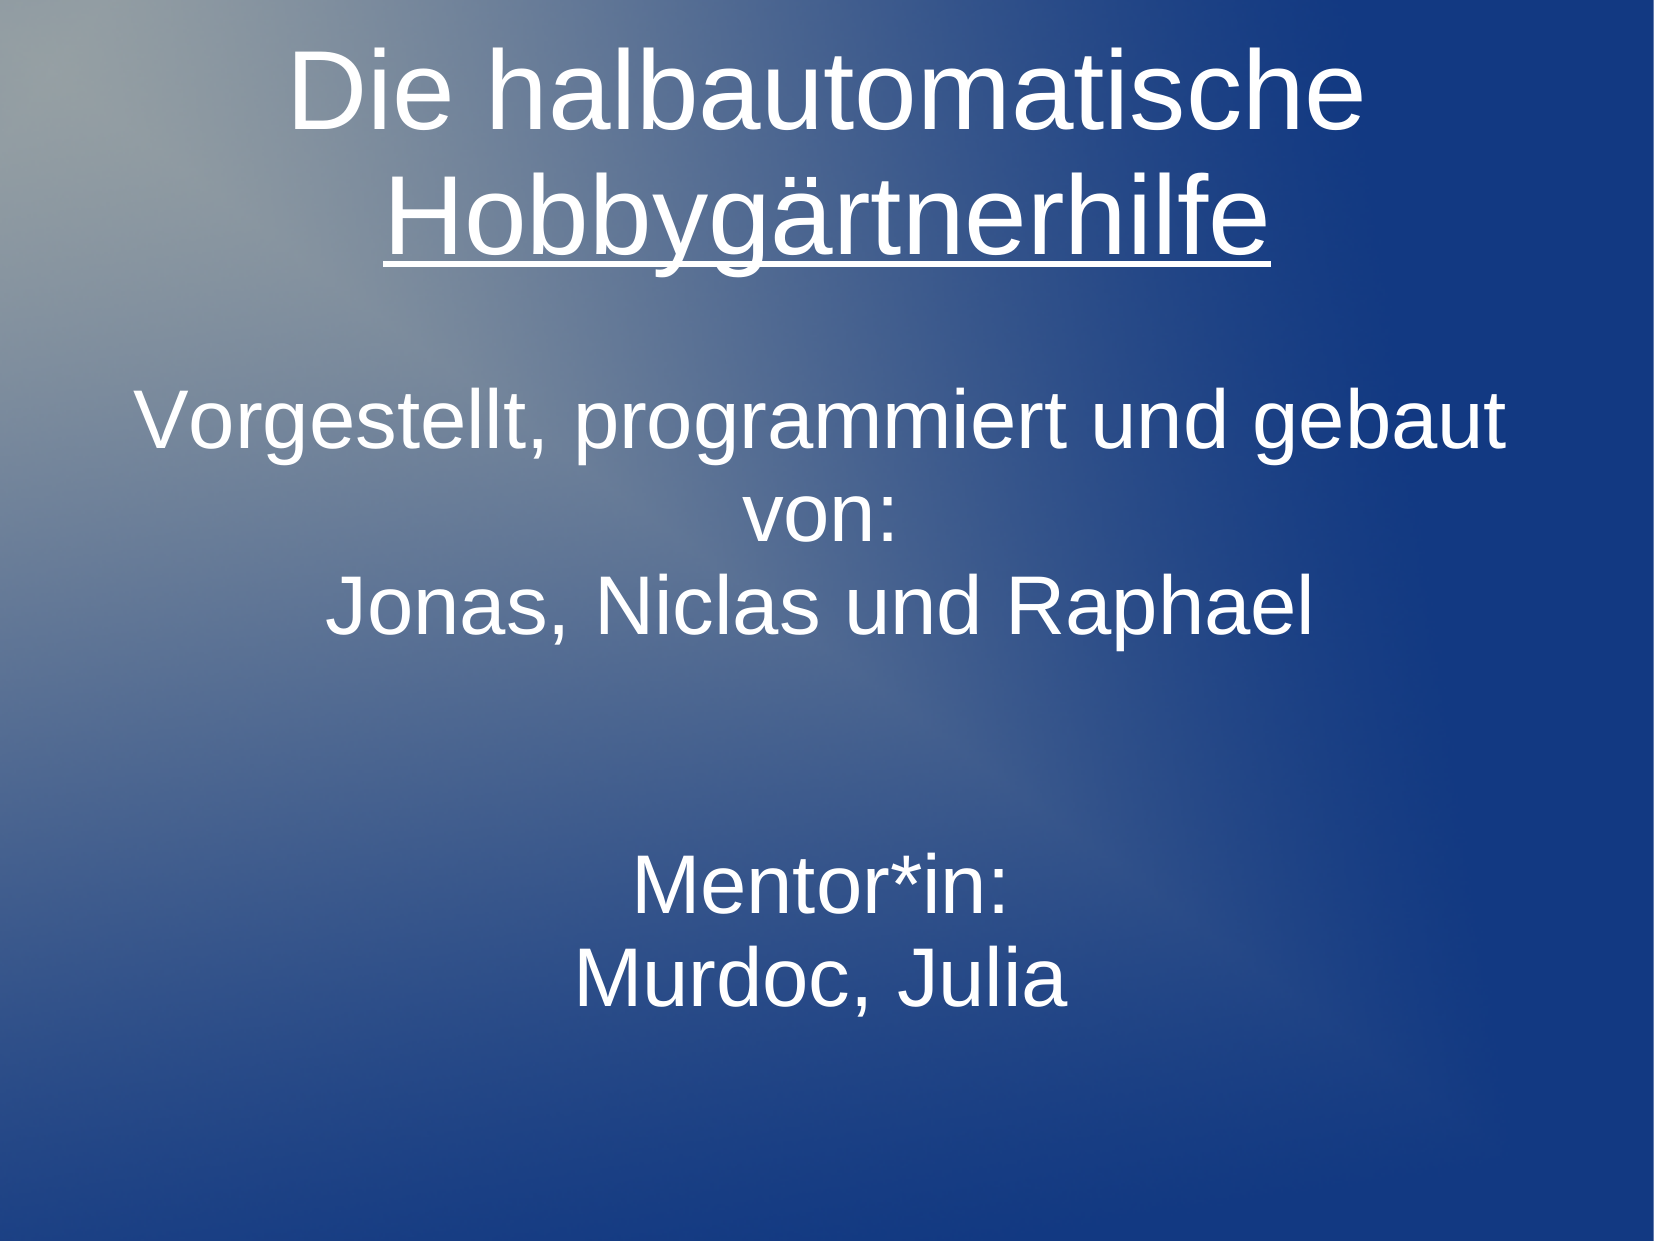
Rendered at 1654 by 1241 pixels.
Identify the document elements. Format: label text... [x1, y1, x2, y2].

picture [0, 0, 1654, 1241]
subtitle Vorgestellt, programmiert und gebaut von: Jonas, Niclas und Raphael Mentor*in: Murdoc, Julia [76, 289, 1565, 1108]
title Die halbautomatische Hobbygärtnerhilfe [82, 27, 1571, 279]
